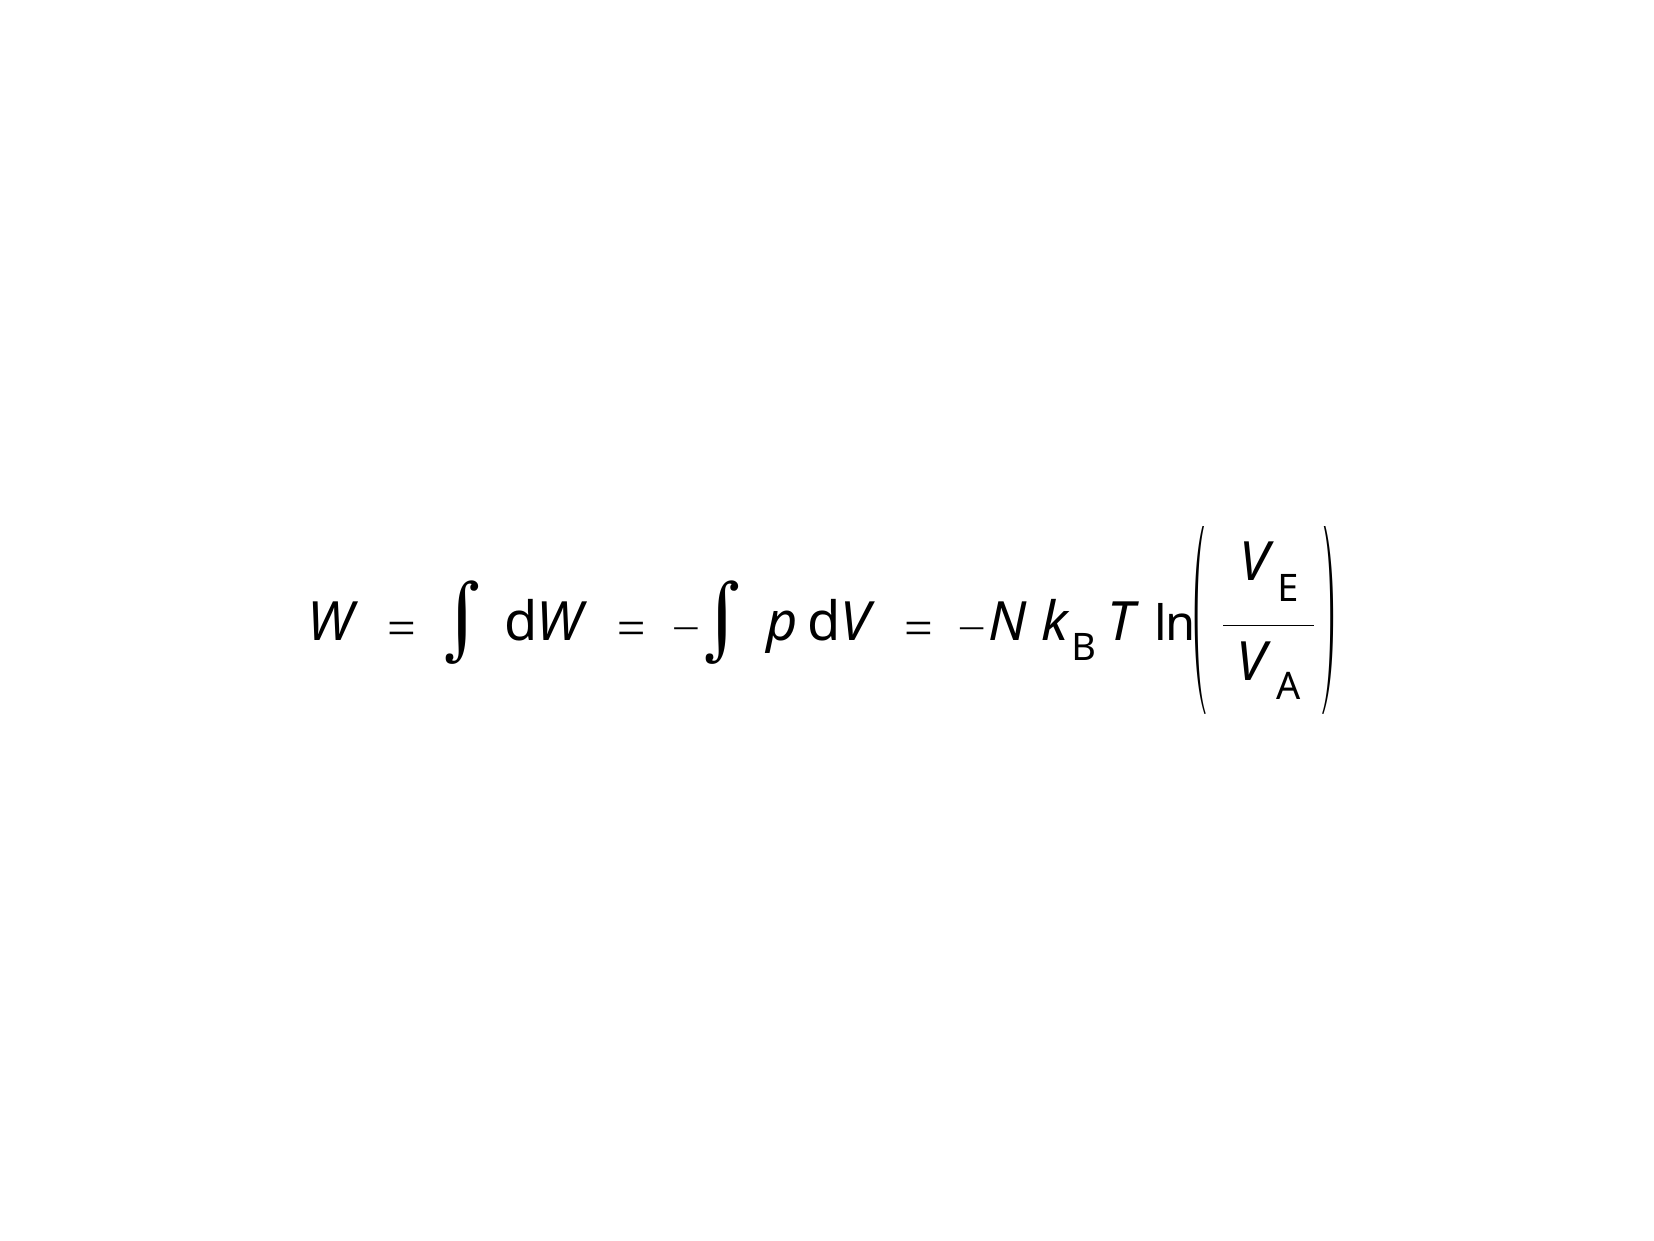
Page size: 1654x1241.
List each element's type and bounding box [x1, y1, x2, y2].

chart [301, 526, 1353, 714]
